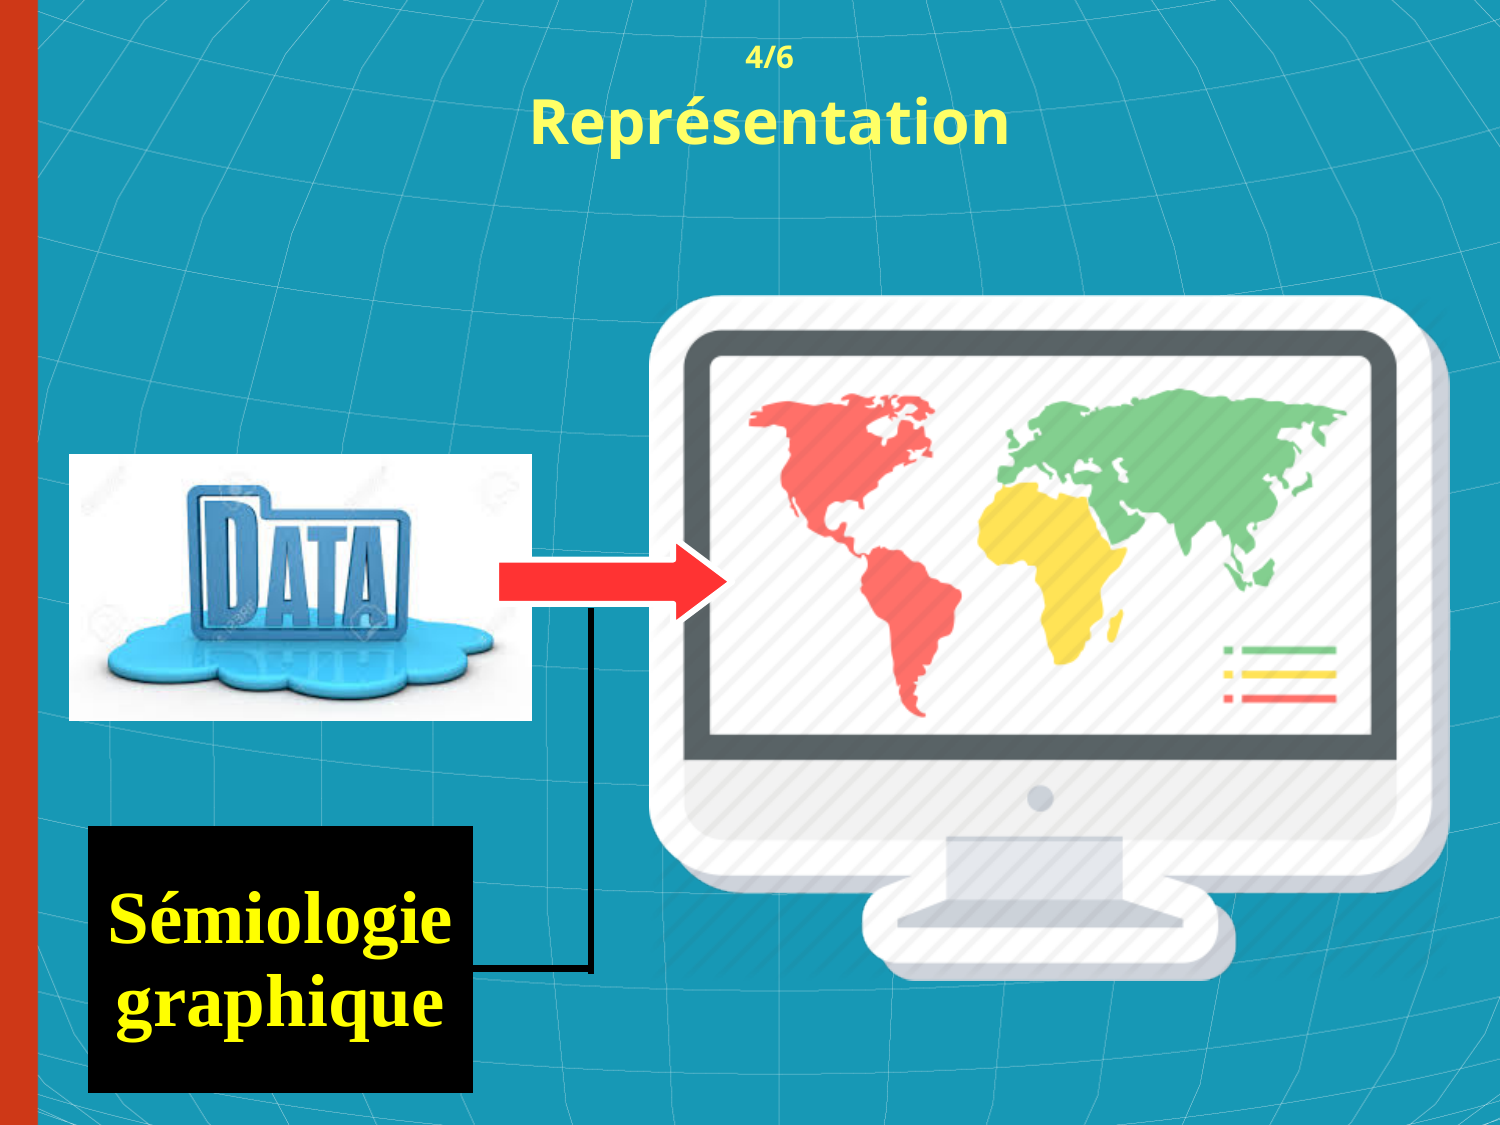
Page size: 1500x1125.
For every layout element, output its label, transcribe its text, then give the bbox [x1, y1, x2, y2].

text_box Sémiologie graphique [88, 826, 473, 1093]
picture [0, 0, 1500, 1125]
title 4/6 Représentation [64, 20, 1476, 178]
text_box [496, 537, 733, 627]
